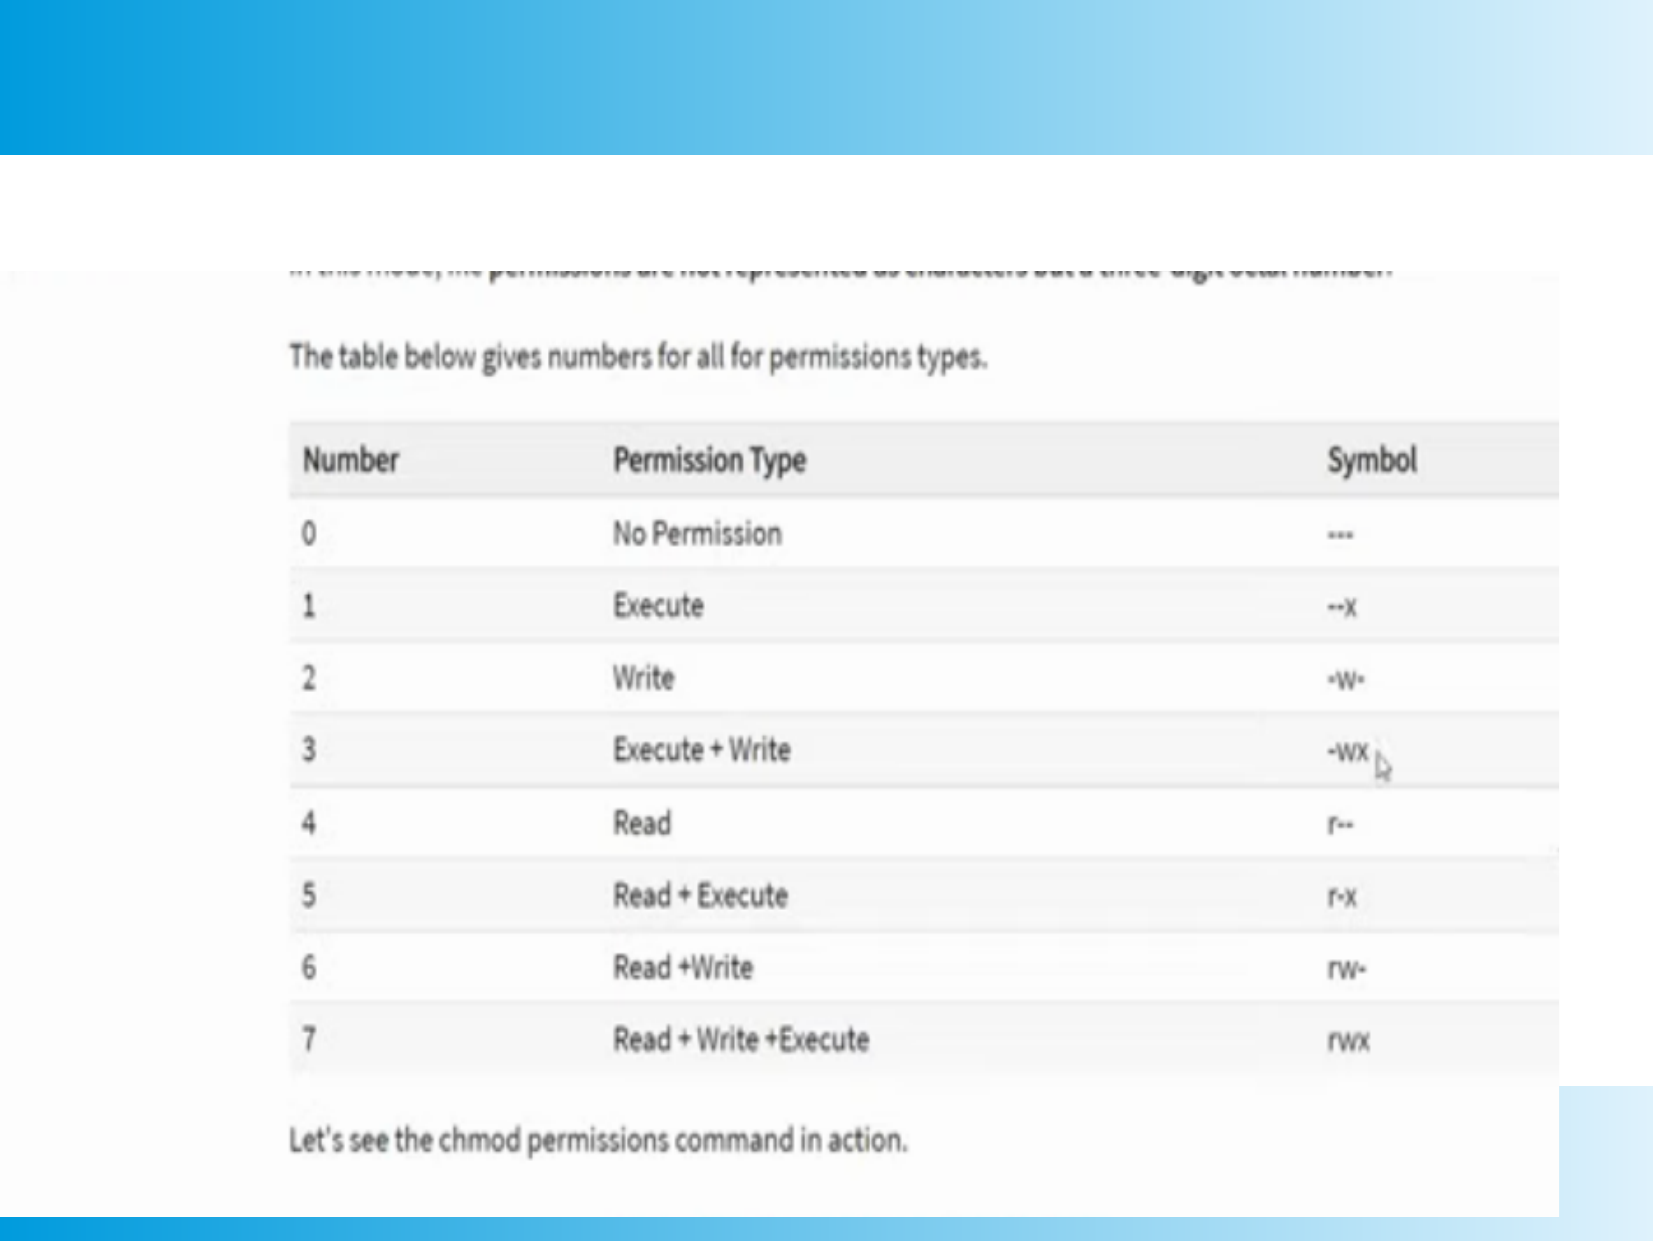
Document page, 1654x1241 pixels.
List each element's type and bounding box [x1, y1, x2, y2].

picture [0, 271, 1560, 1241]
